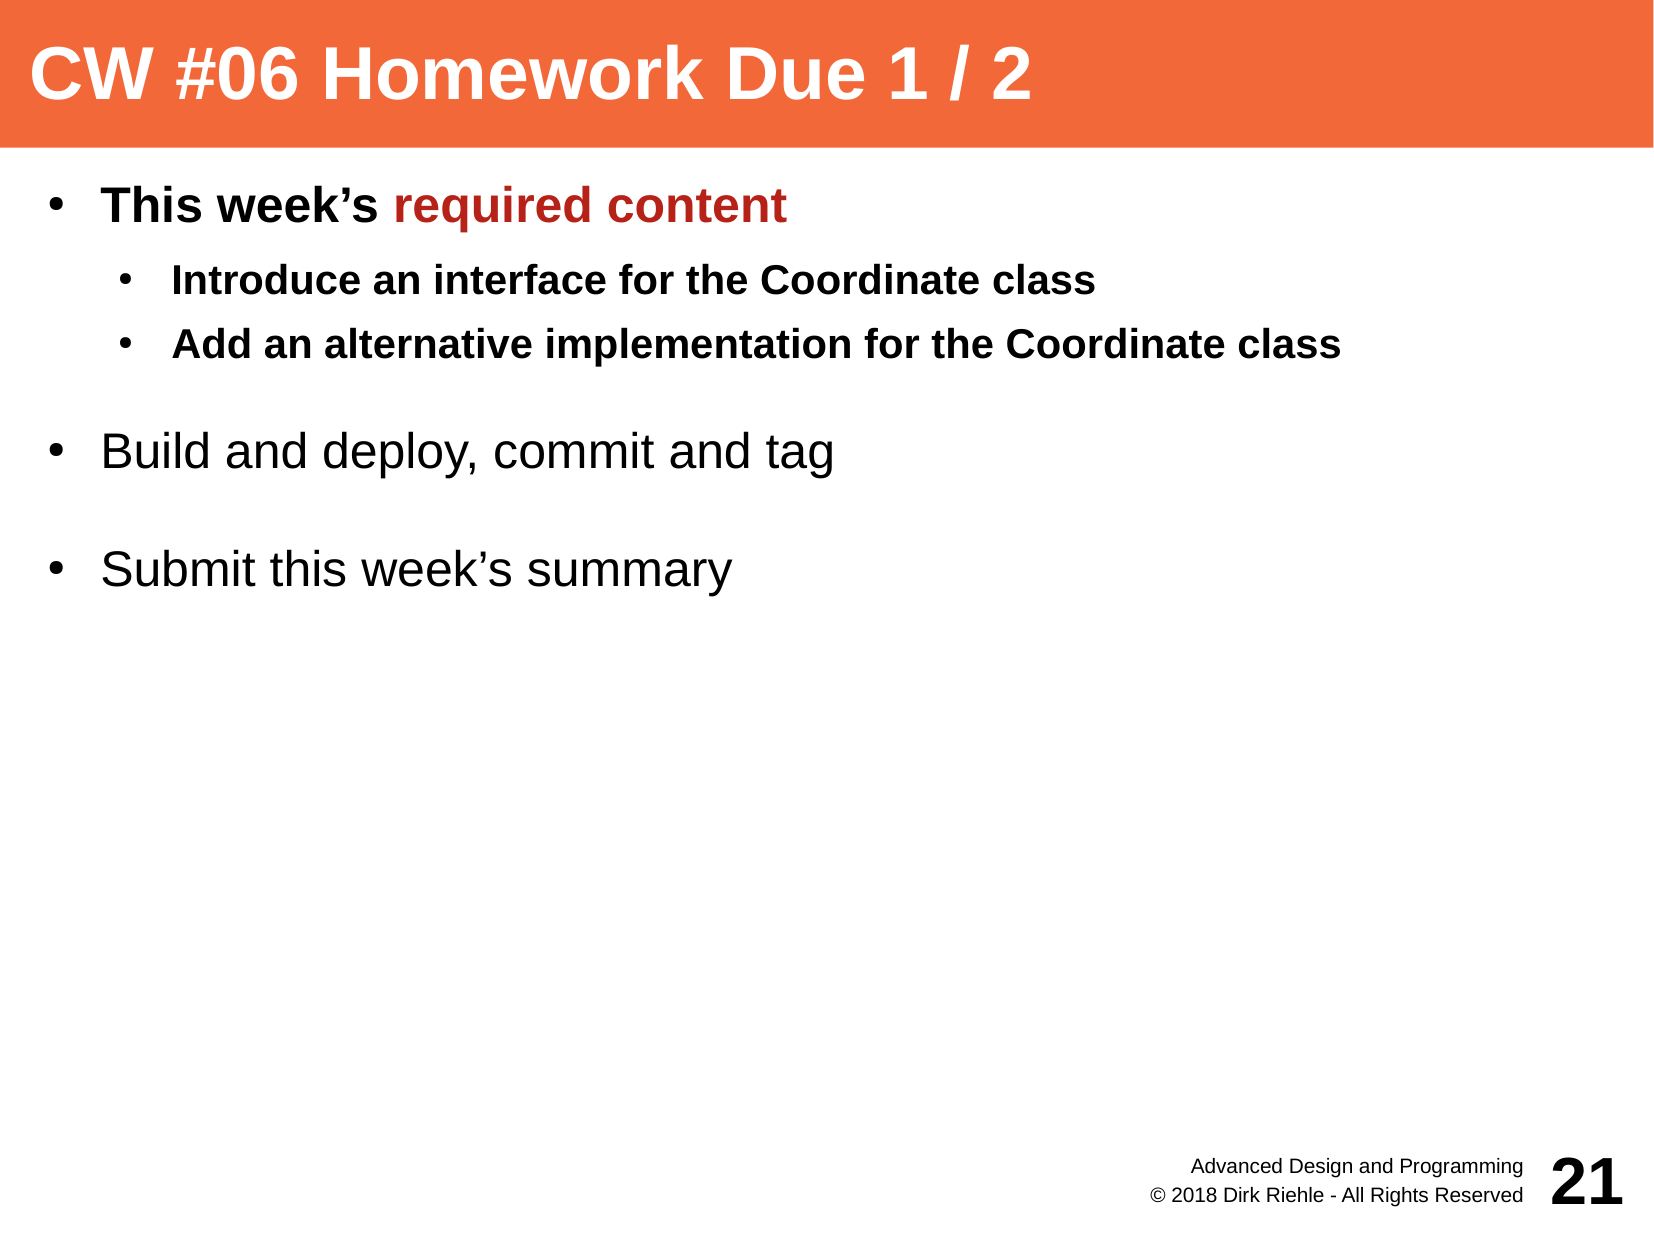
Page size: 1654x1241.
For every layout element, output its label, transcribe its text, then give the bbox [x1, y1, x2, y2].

title CW #06 Homework Due 1 / 2 [0, 0, 1654, 148]
list This week’s required content Introduce an interface for the Coordinate class Add an alternative implementation for the Coordinate class Build and deploy, commit and tag Submit this week’s summary [29, 177, 1625, 1211]
